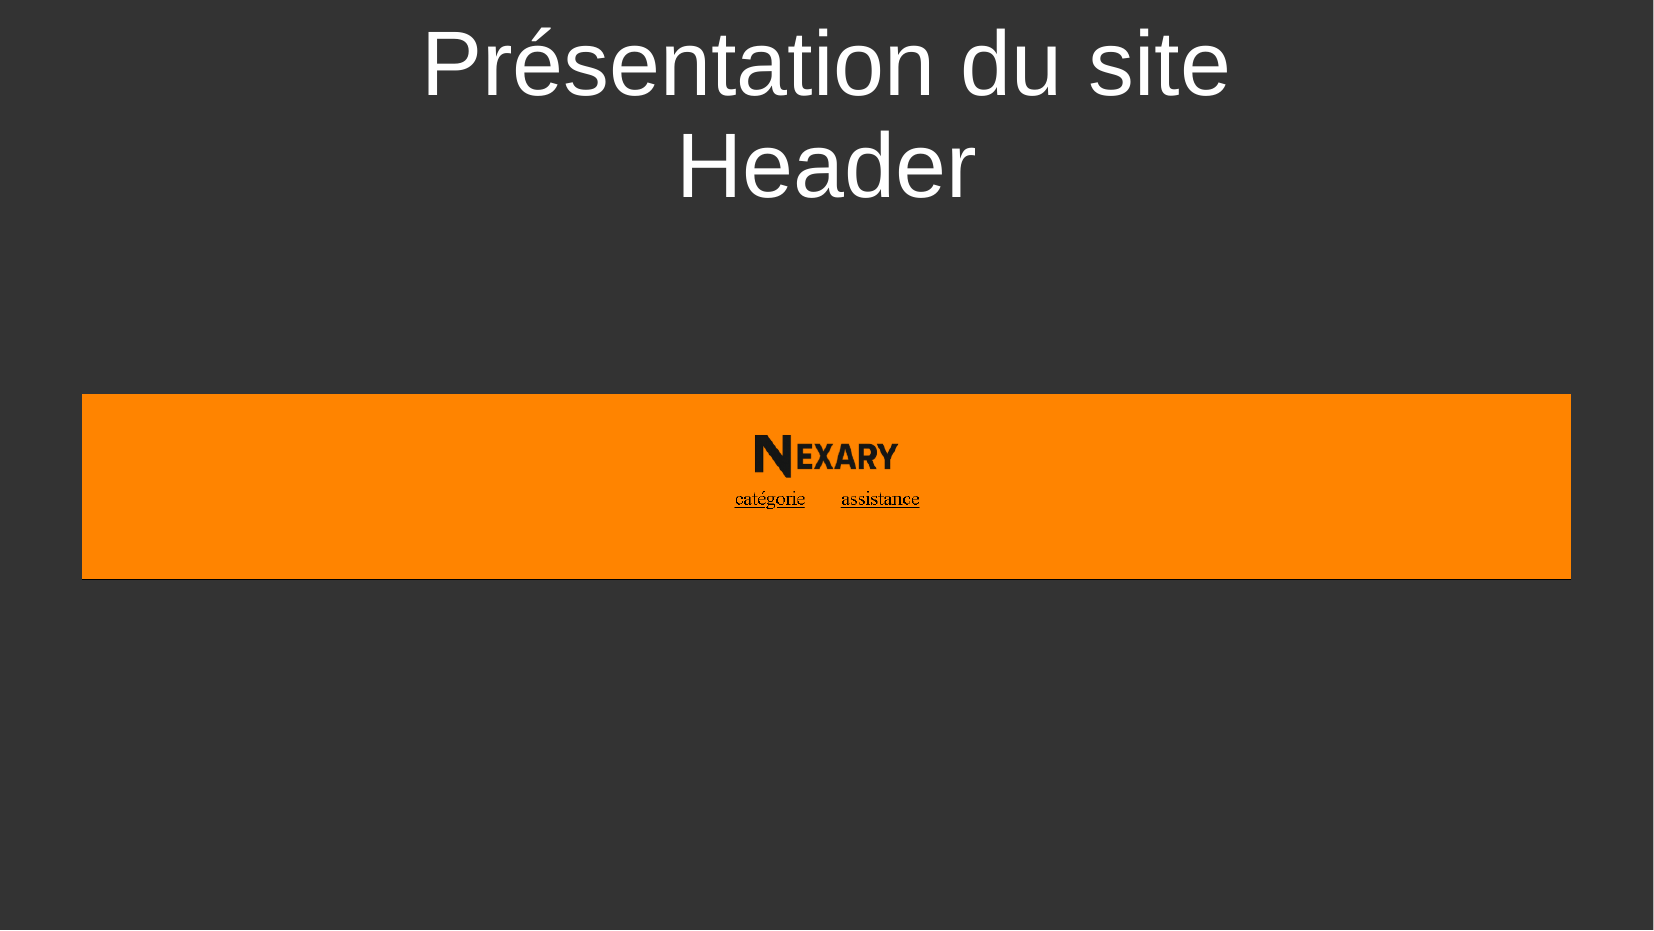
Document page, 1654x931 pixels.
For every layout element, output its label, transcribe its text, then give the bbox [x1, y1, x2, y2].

title Présentation du site Header [82, 12, 1571, 218]
picture [82, 394, 1571, 581]
